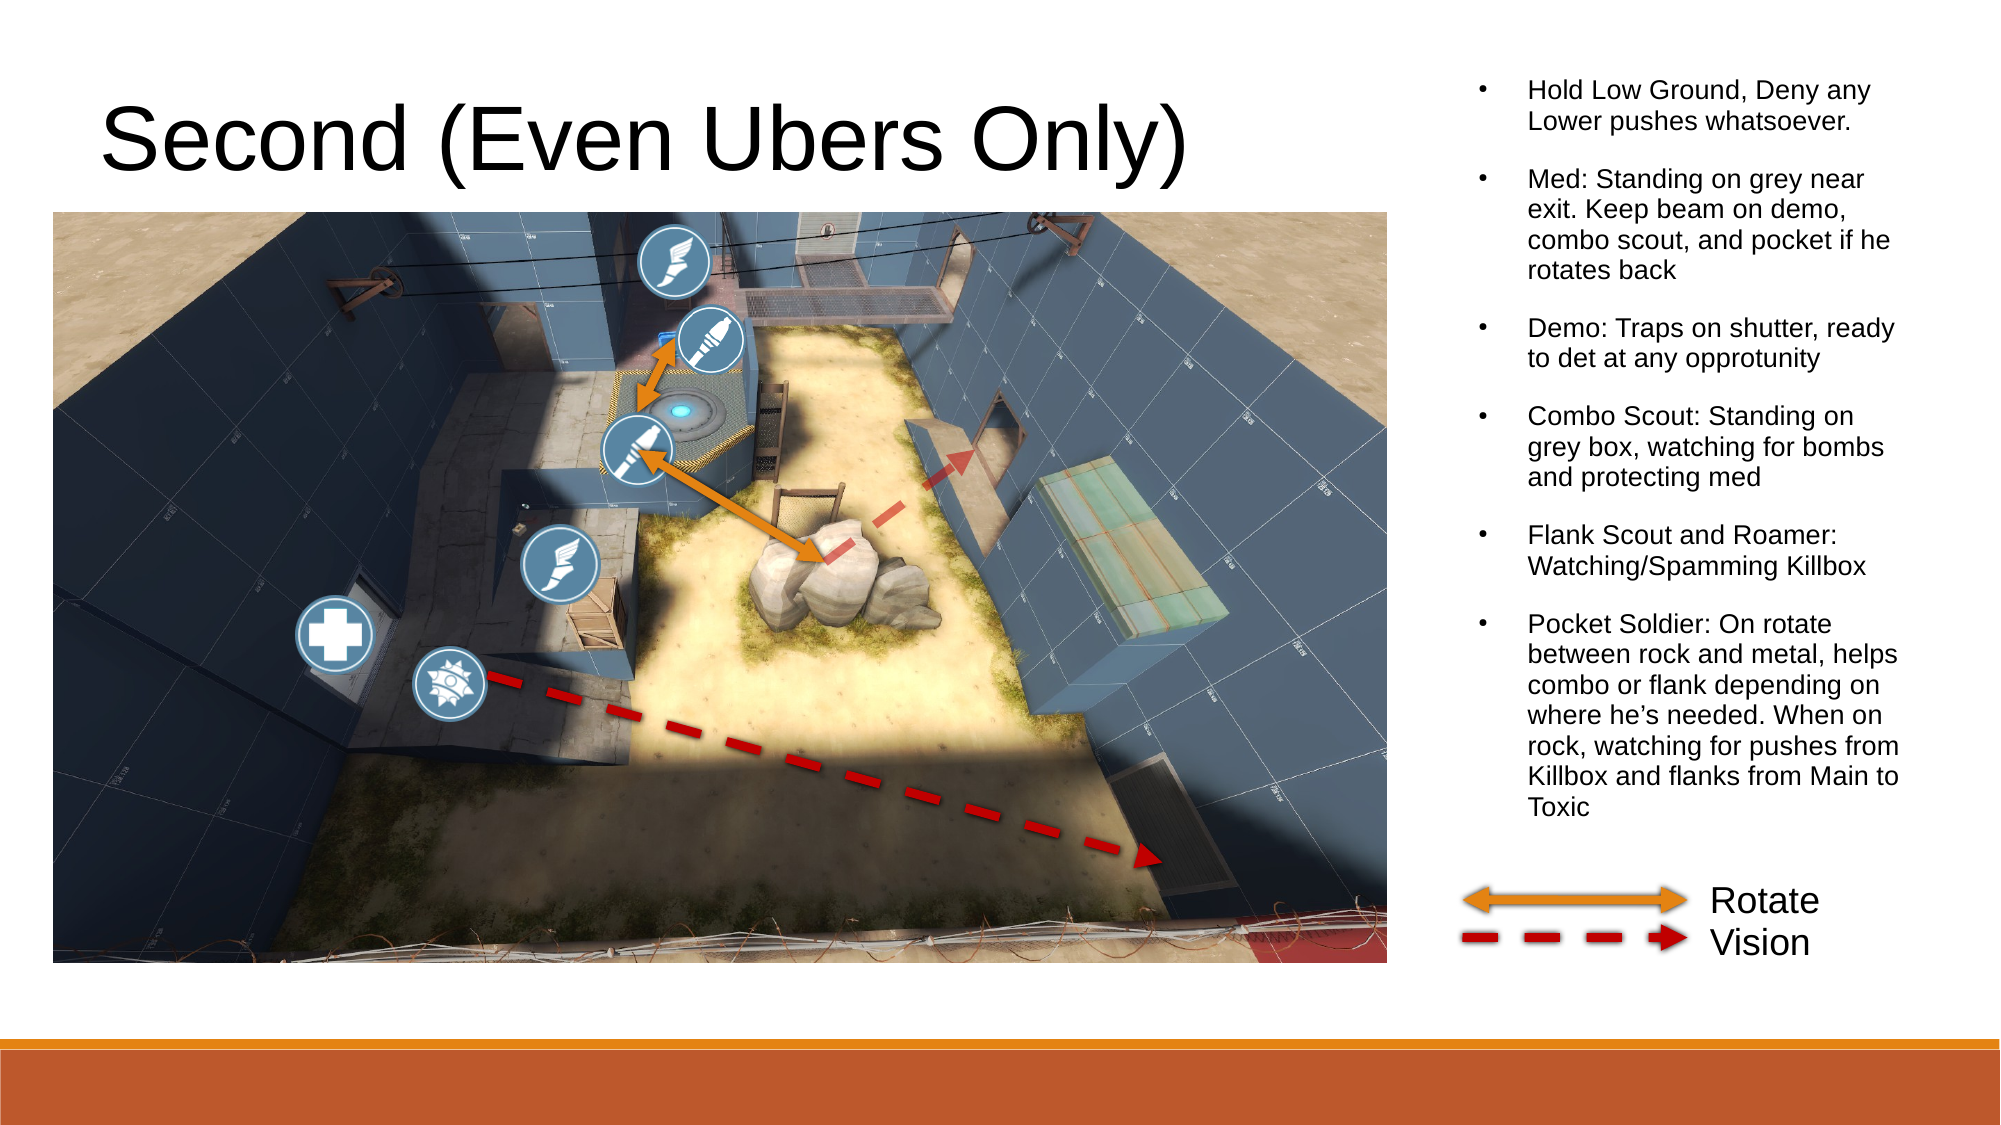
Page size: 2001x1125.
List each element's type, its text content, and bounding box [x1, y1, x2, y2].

picture [53, 212, 1387, 963]
title Second (Even Ubers Only) [99, 44, 1900, 233]
list Hold Low Ground, Deny any Lower pushes whatsoever. Med: Standing on grey near exit. Keep beam on demo, combo scout, and pocket if he rotates back Demo: Traps on shutter, ready to det at any opprotunity Combo Scout: Standing on grey box, watching for bombs and protecting med Flank Scout and Roamer: Watching/Spamming Killbox Pocket Soldier: On rotate between rock and metal, helps combo or flank depending on where he’s needed. When on rock, watching for pushes from Killbox and flanks from Main to Toxic [1461, 75, 1900, 863]
text_box Rotate Vision [1695, 872, 1835, 971]
